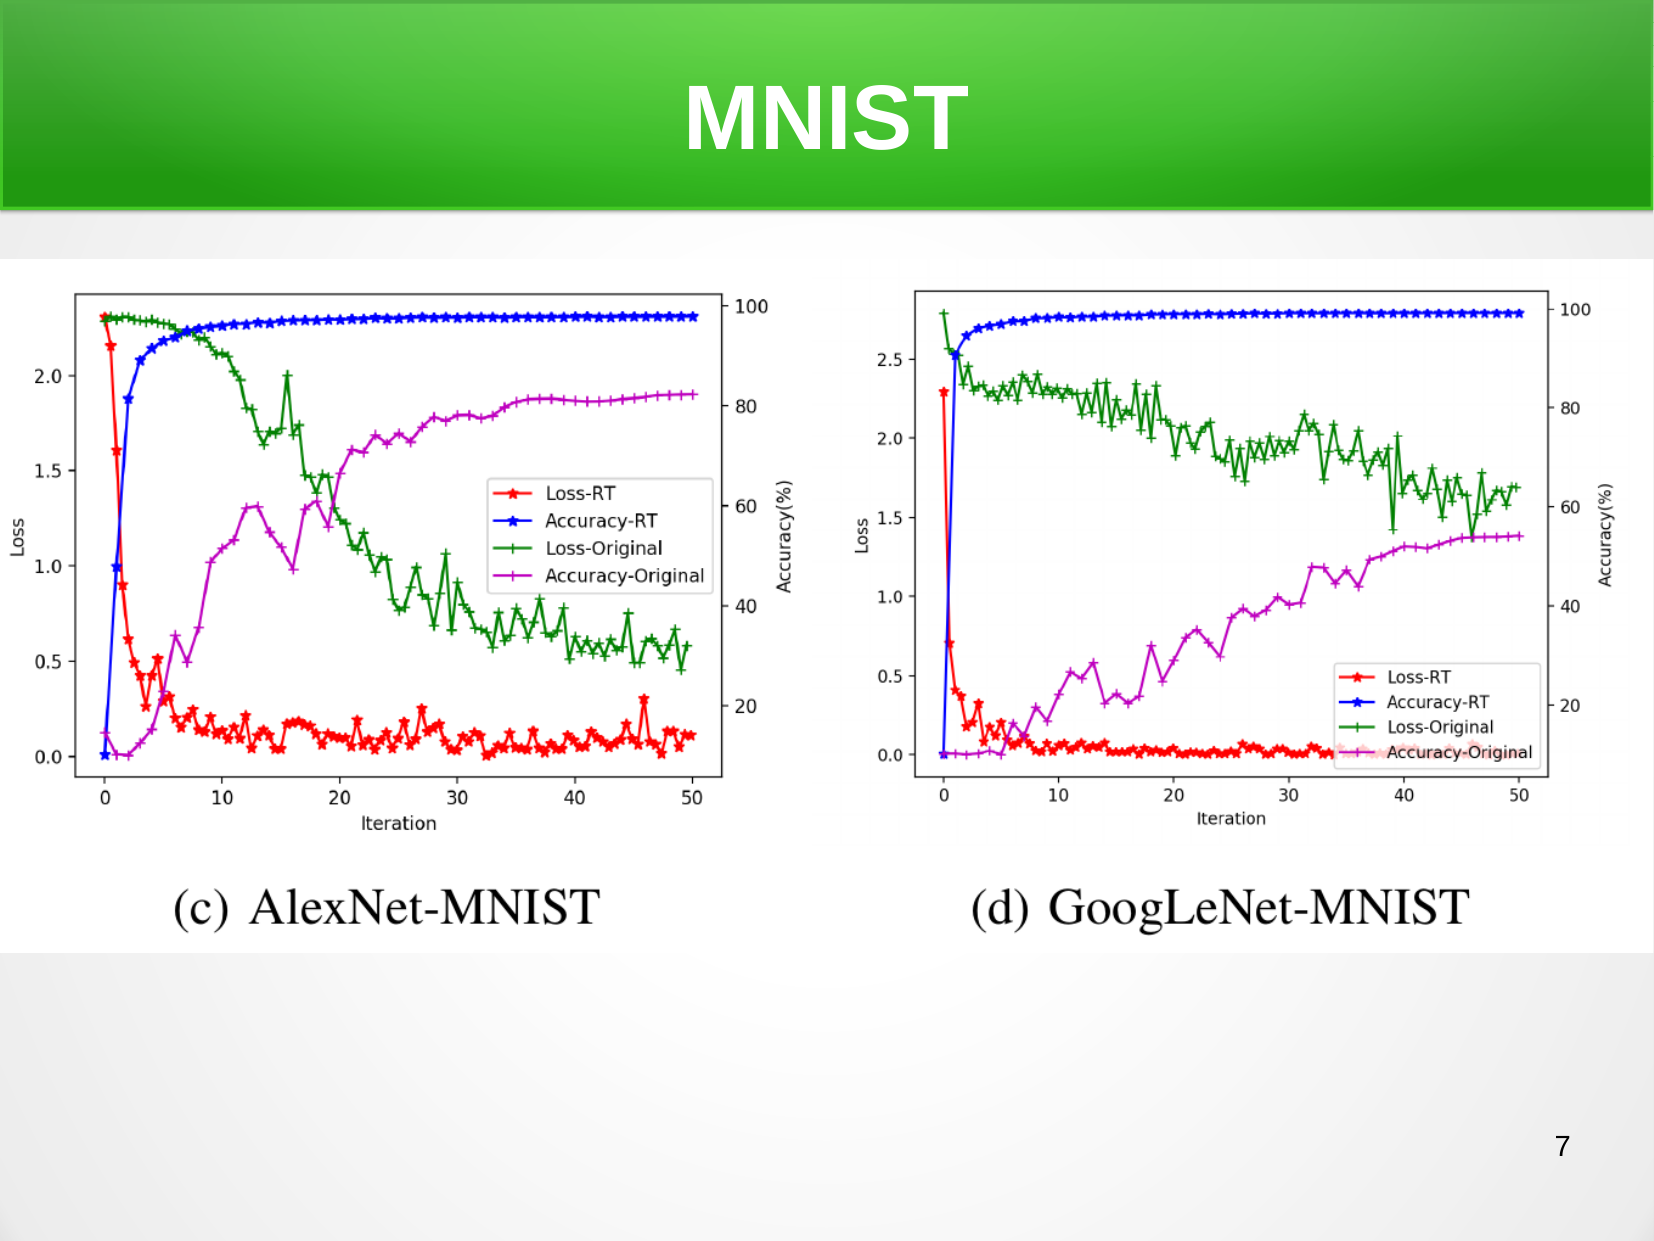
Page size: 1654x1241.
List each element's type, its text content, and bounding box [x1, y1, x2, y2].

title MNIST [82, 47, 1571, 189]
picture [0, 259, 1654, 953]
